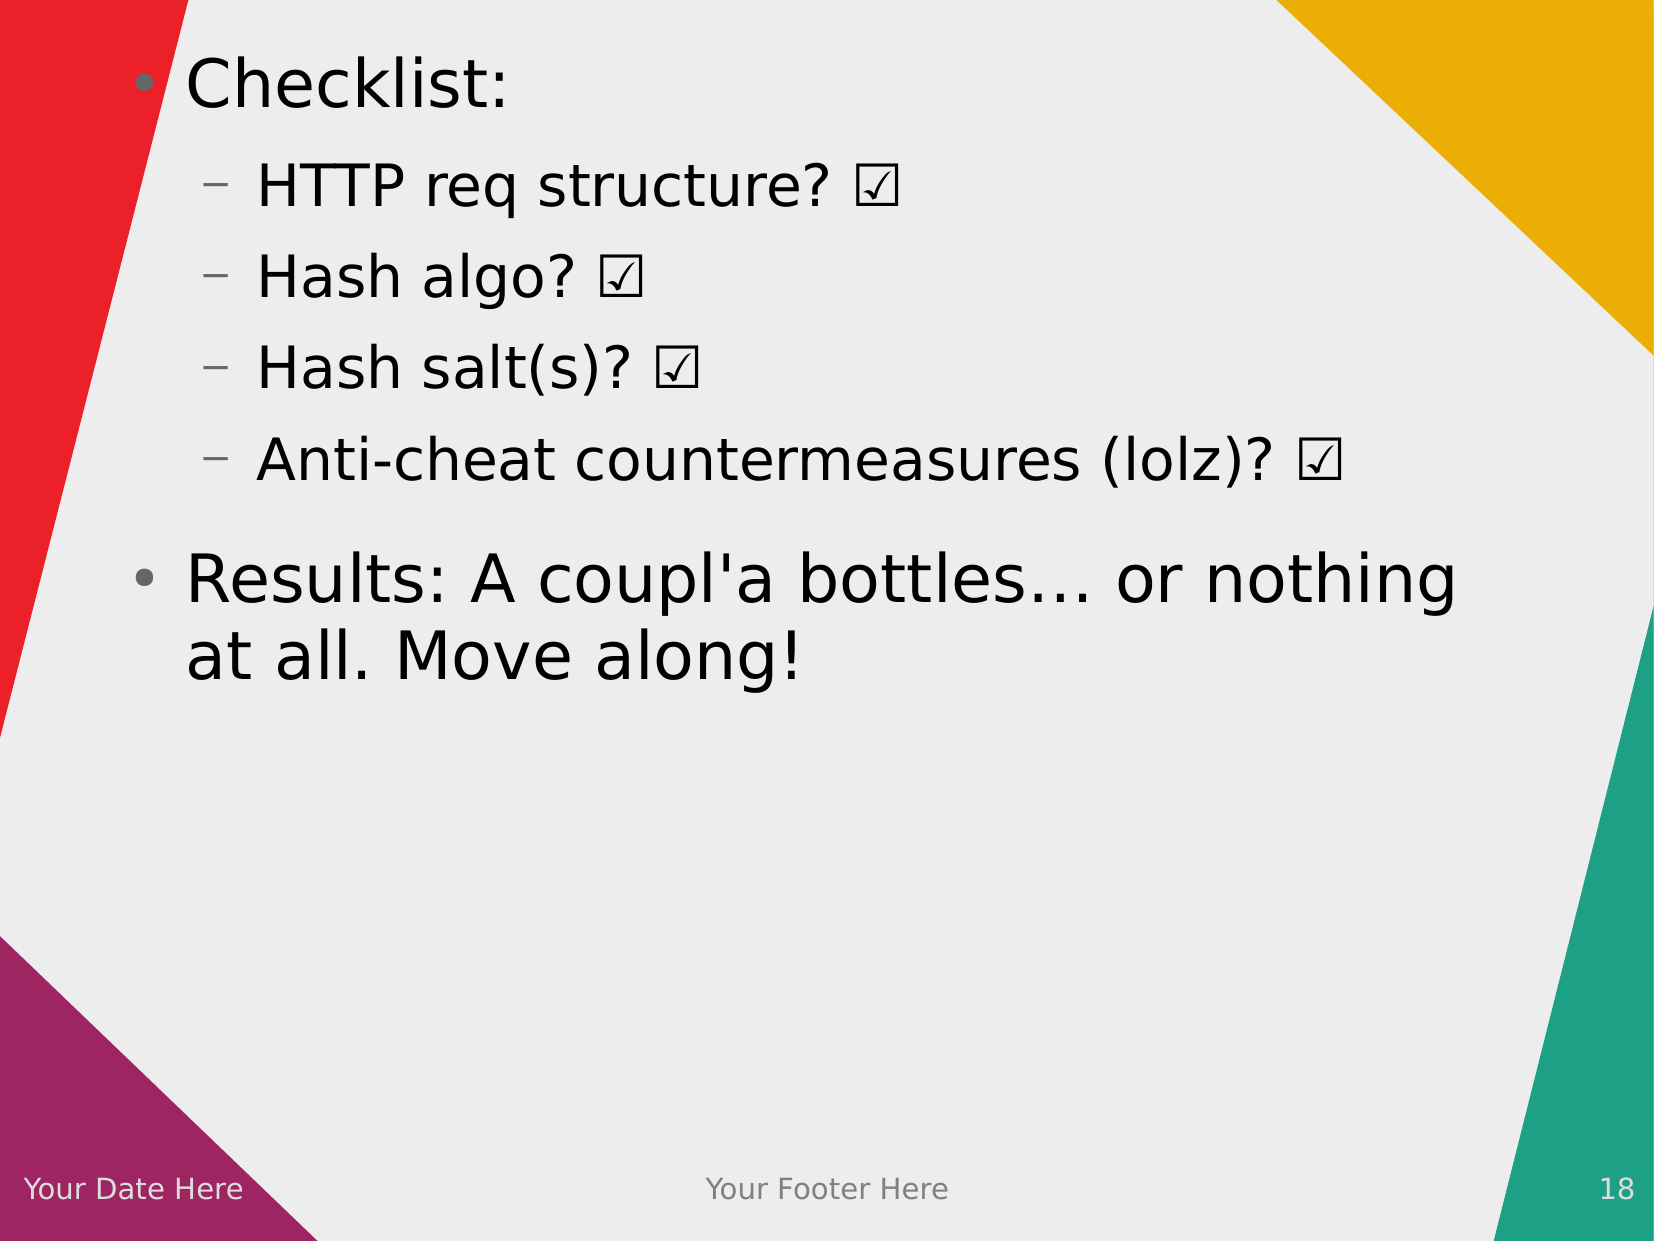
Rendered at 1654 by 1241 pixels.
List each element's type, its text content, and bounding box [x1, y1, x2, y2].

list Results: A coupl'a bottles… or nothing at all. Move along! [114, 540, 1539, 1033]
list Checklist: HTTP req structure? ☑ Hash algo? ☑ Hash salt(s)? ☑ Anti-cheat countermeasures (lolz)? ☑ [114, 45, 1539, 540]
